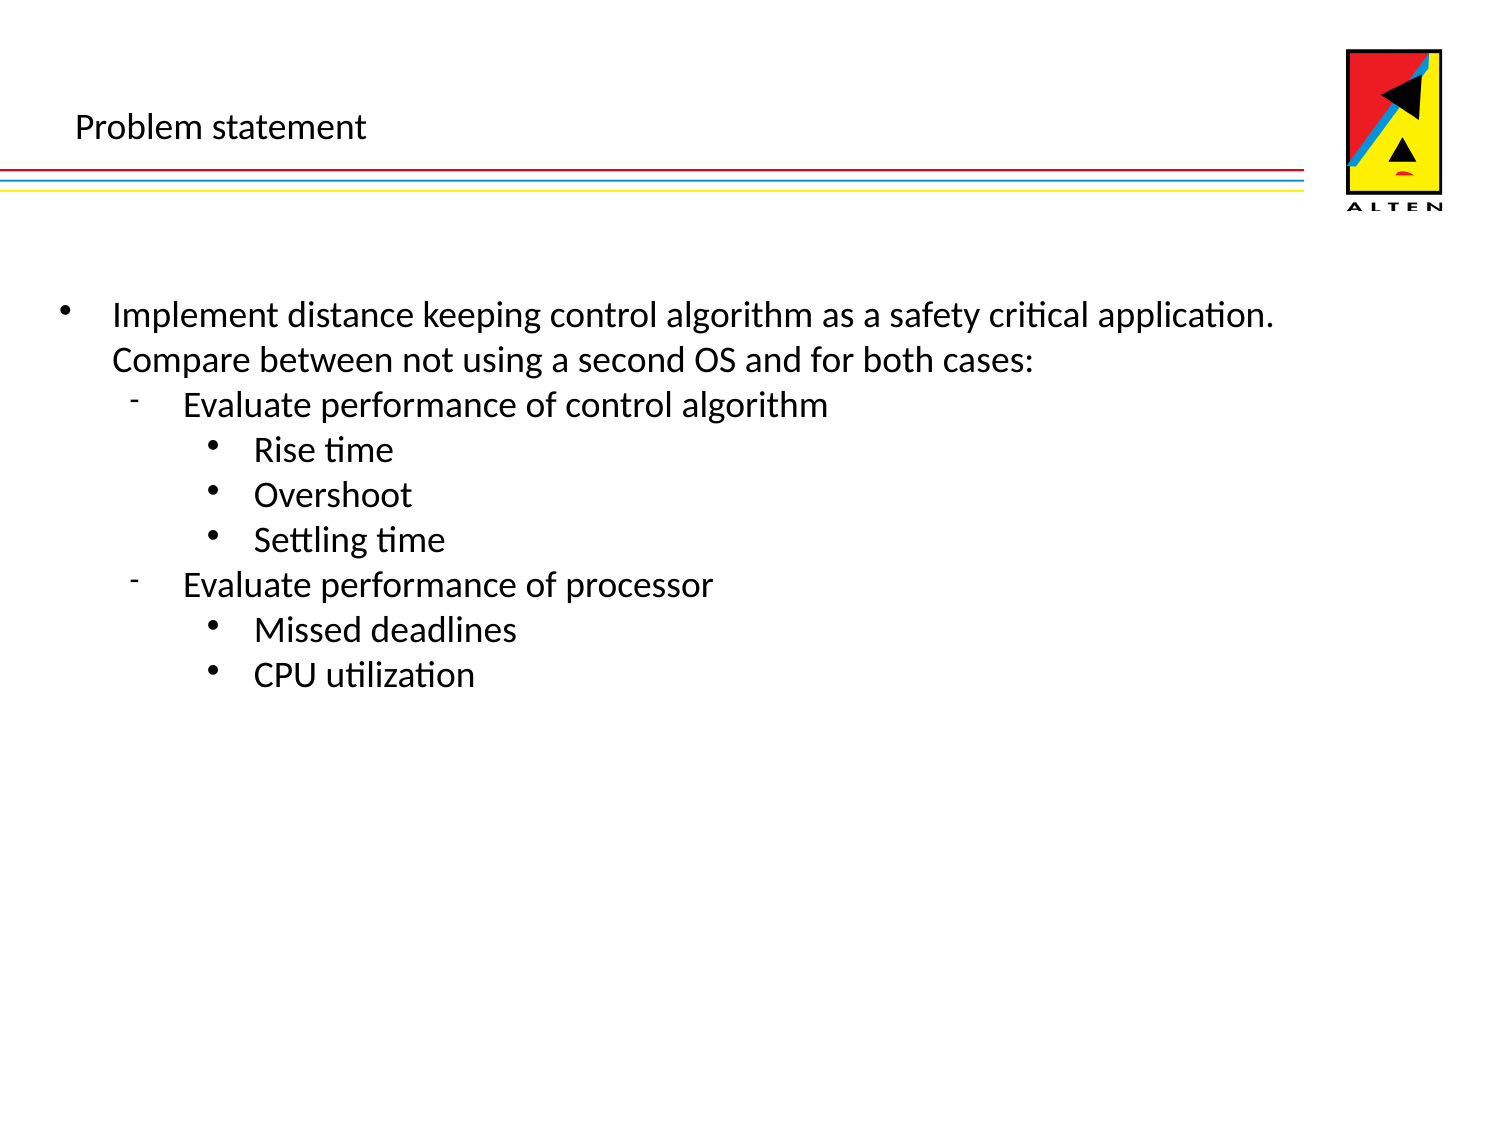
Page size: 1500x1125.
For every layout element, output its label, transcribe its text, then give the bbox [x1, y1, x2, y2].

text_box Implement distance keeping control algorithm as a safety critical application. Compare between not using a second OS and for both cases: Evaluate performance of control algorithm Rise time Overshoot Settling time Evaluate performance of processor Missed deadlines CPU utilization [41, 290, 1395, 915]
picture [0, 182, 74, 192]
text_box Problem statement [74, 31, 1306, 219]
picture [0, 169, 74, 179]
